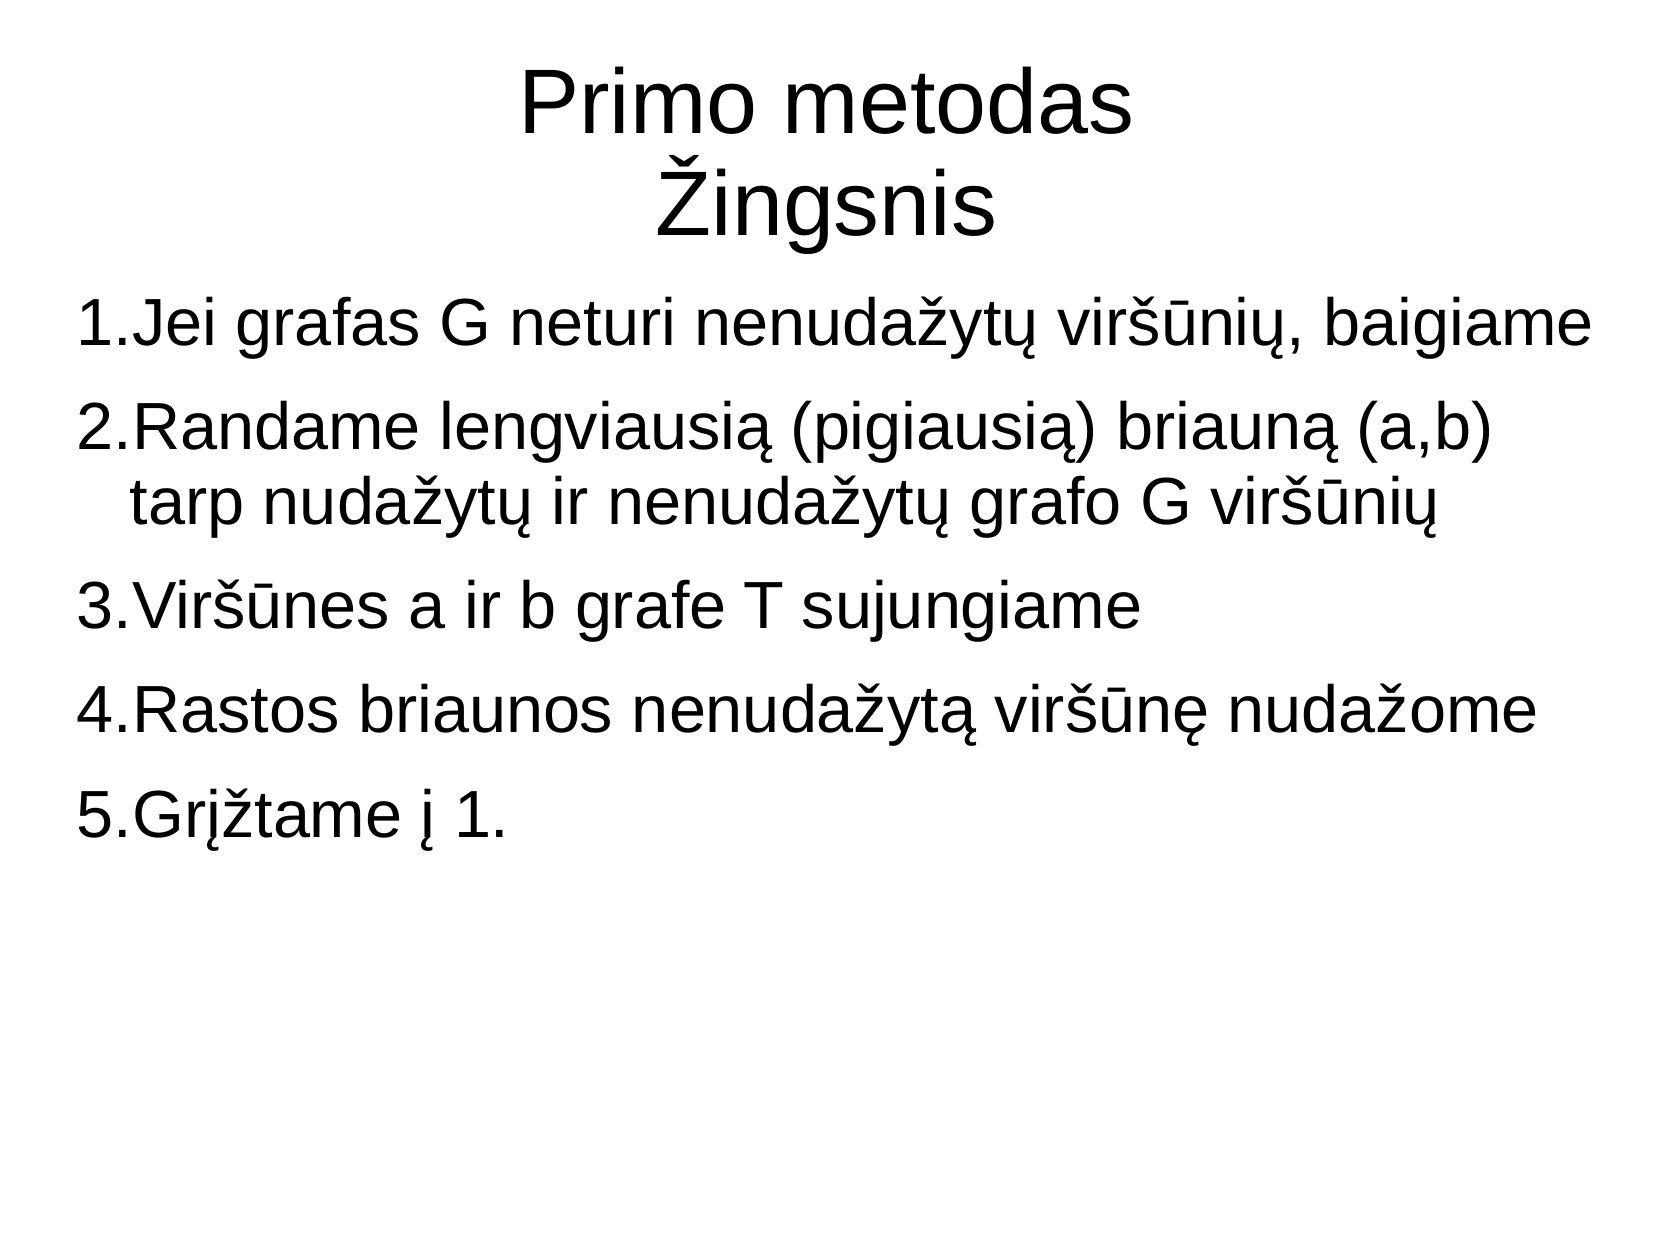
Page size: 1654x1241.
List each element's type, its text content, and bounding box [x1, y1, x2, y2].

list Jei grafas G neturi nenudažytų viršūnių, baigiame Randame lengviausią (pigiausią) briauną (a,b) tarp nudažytų ir nenudažytų grafo G viršūnių Viršūnes a ir b grafe T sujungiame Rastos briaunos nenudažytą viršūnę nudažome Grįžtame į 1. [59, 284, 1625, 1004]
title Primo metodas Žingsnis [82, 49, 1571, 257]
